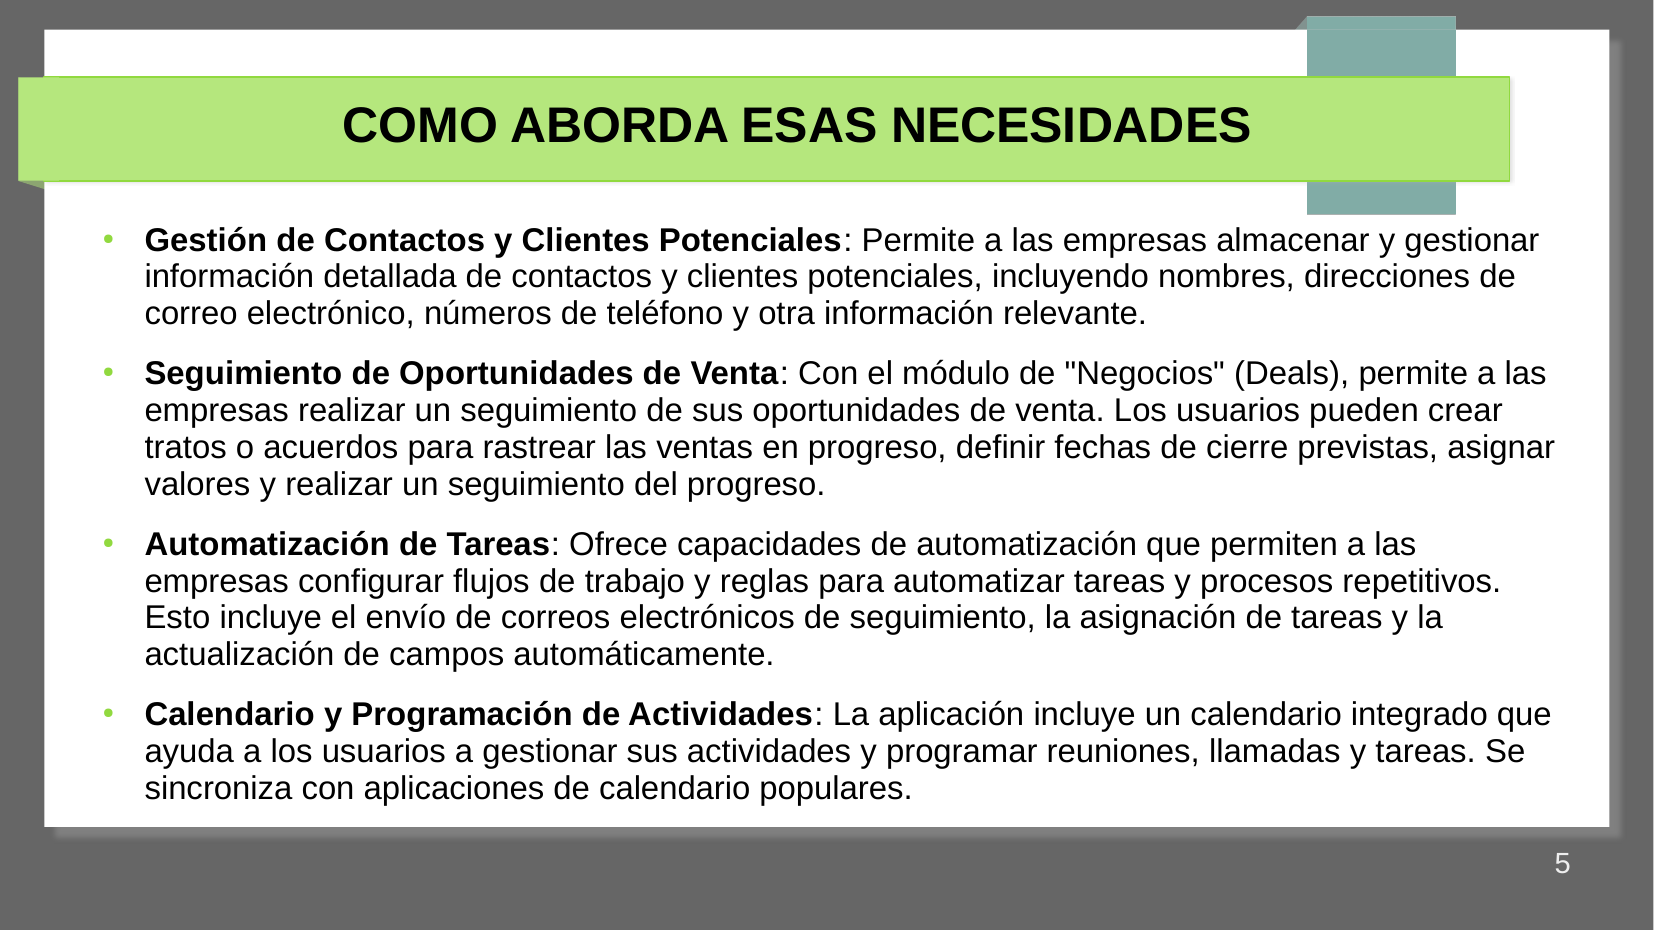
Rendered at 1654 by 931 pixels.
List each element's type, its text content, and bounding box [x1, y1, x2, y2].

list Gestión de Contactos y Clientes Potenciales: Permite a las empresas almacenar y gestionar información detallada de contactos y clientes potenciales, incluyendo nombres, direcciones de correo electrónico, números de teléfono y otra información relevante. Seguimiento de Oportunidades de Venta: Con el módulo de "Negocios" (Deals), permite a las empresas realizar un seguimiento de sus oportunidades de venta. Los usuarios pueden crear tratos o acuerdos para rastrear las ventas en progreso, definir fechas de cierre previstas, asignar valores y realizar un seguimiento del progreso. Automatización de Tareas: Ofrece capacidades de automatización que permiten a las empresas configurar flujos de trabajo y reglas para automatizar tareas y procesos repetitivos. Esto incluye el envío de correos electrónicos de seguimiento, la asignación de tareas y la actualización de campos automáticamente. Calendario y Programación de Actividades: La aplicación incluye un calendario integrado que ayuda a los usuarios a gestionar sus actividades y programar reuniones, llamadas y tareas. Se sincroniza con aplicaciones de calendario populares. [88, 221, 1565, 813]
title COMO ABORDA ESAS NECESIDADES [88, 73, 1506, 178]
